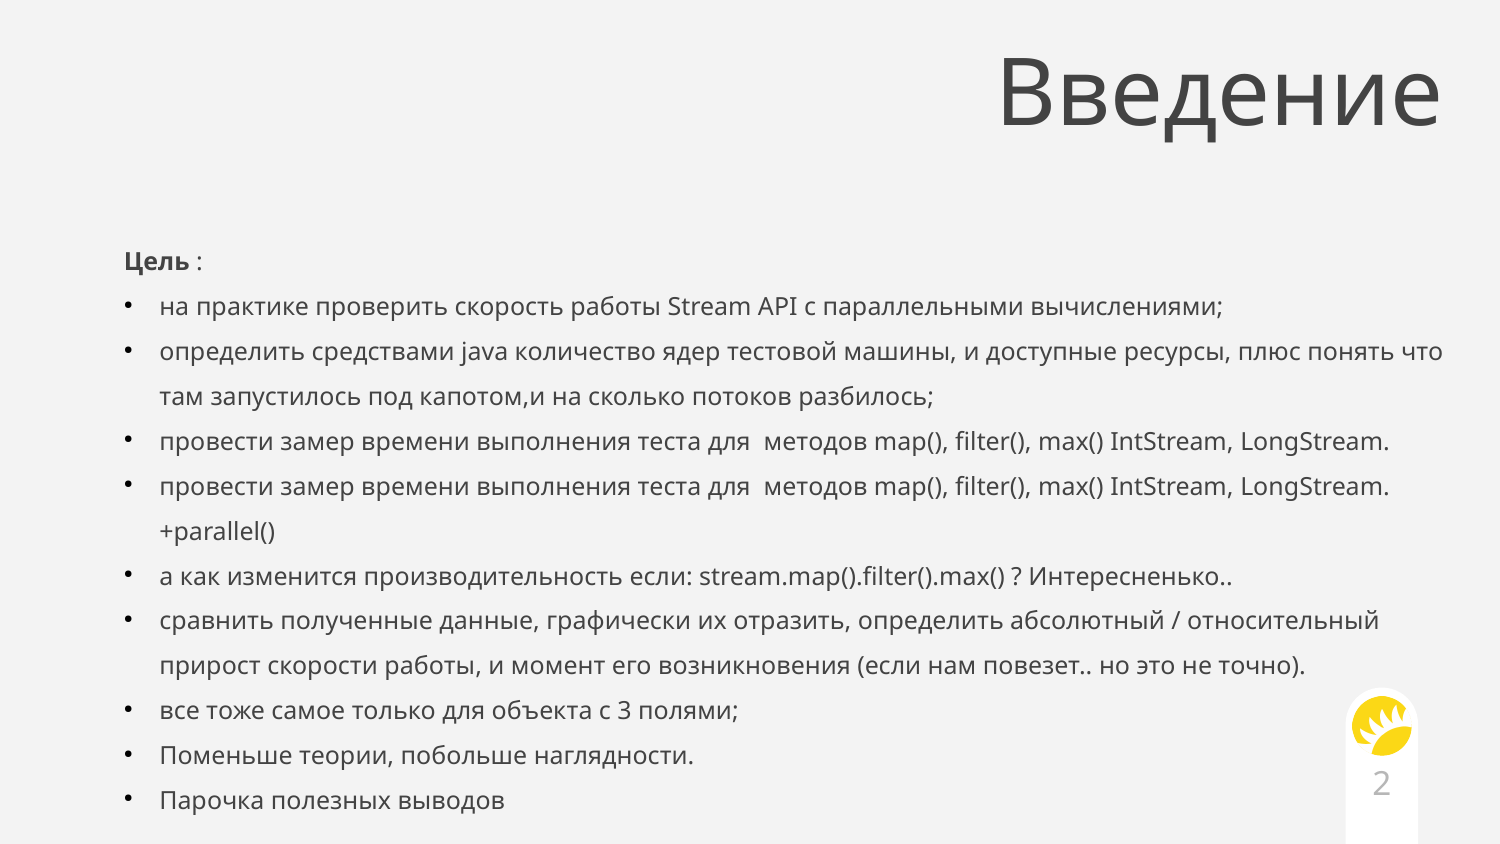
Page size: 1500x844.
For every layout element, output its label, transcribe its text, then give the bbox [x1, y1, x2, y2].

text_box [1346, 756, 1418, 844]
text_box Введение [995, 0, 1500, 160]
text_box 2 [1355, 756, 1408, 803]
text_box Цель : на практике проверить скорость работы Stream API с параллельными вычислениями; определить средствами java количество ядер тестовой машины, и доступные ресурсы, плюс понять что там запустилось под капотом,и на сколько потоков разбилось; провести замер времени выполнения теста для методов map(), filter(), max() IntStream, LongStream. провести замер времени выполнения теста для методов map(), filter(), max() IntStream, LongStream. +parallel() а как изменится производительность если: stream.map().filter().max() ? Интересненько.. сравнить полученные данные, графически их отразить, определить абсолютный / относительный прирост скорости работы, и момент его возникновения (если нам повезет.. но это не точно). все тоже самое только для объекта с 3 полями; Поменьше теории, побольше наглядности. Парочка полезных выводов [88, 224, 1477, 756]
